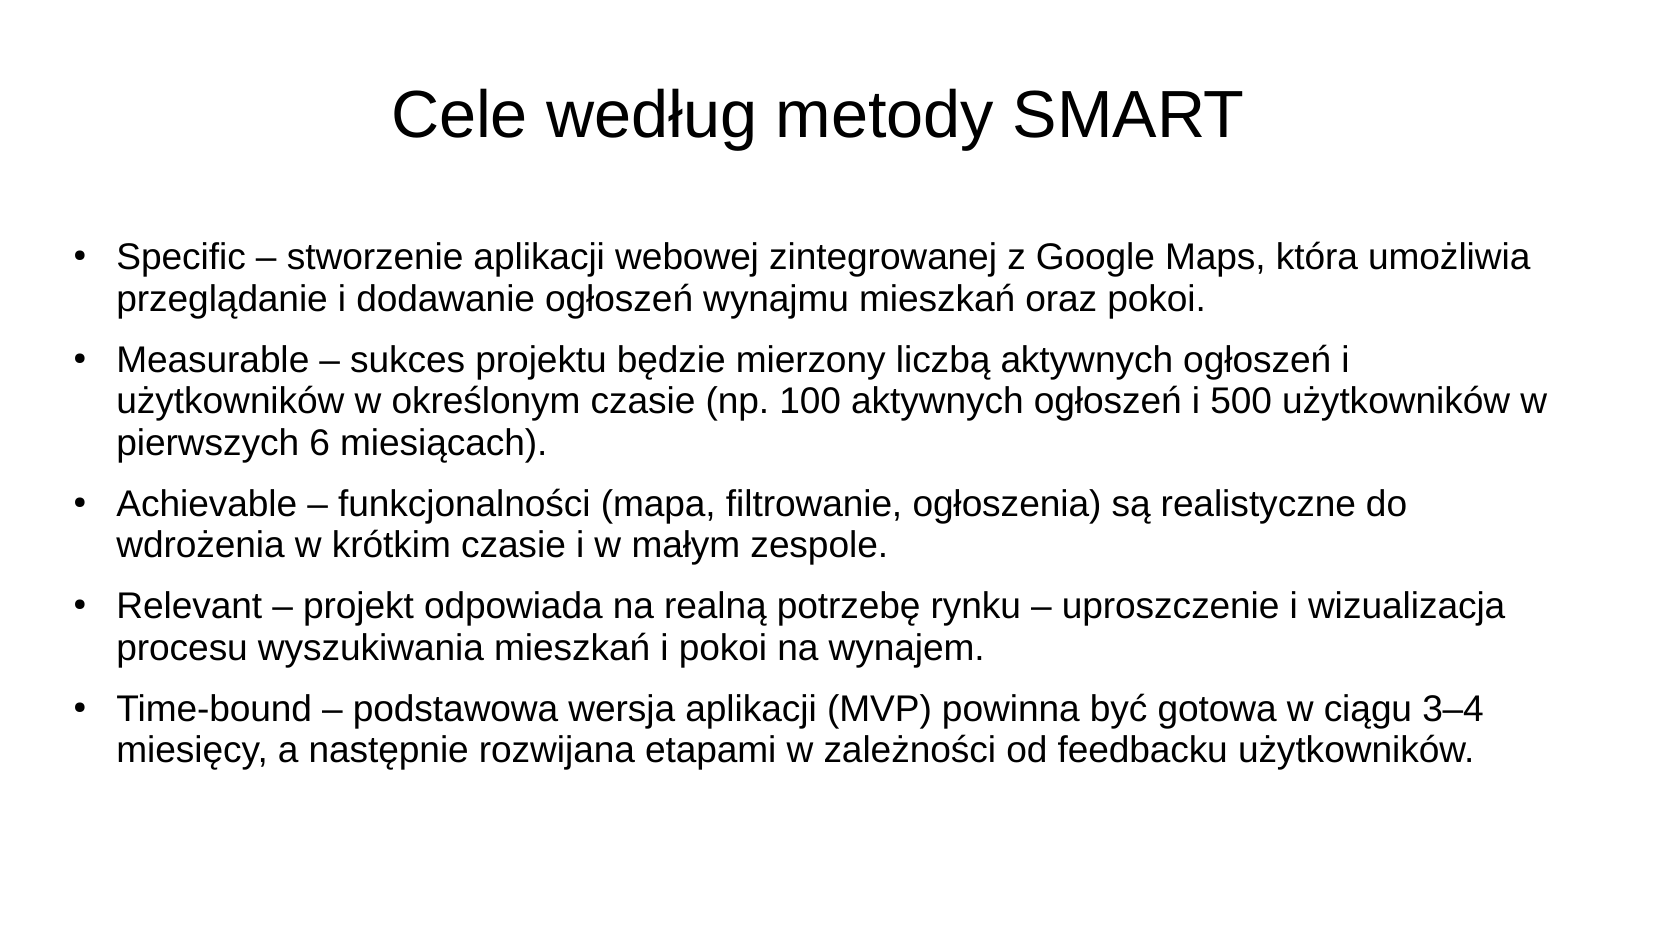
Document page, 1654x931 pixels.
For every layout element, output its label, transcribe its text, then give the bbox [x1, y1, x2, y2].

list Specific – stworzenie aplikacji webowej zintegrowanej z Google Maps, która umożliwia przeglądanie i dodawanie ogłoszeń wynajmu mieszkań oraz pokoi. Measurable – sukces projektu będzie mierzony liczbą aktywnych ogłoszeń i użytkowników w określonym czasie (np. 100 aktywnych ogłoszeń i 500 użytkowników w pierwszych 6 miesiącach). Achievable – funkcjonalności (mapa, filtrowanie, ogłoszenia) są realistyczne do wdrożenia w krótkim czasie i w małym zespole. Relevant – projekt odpowiada na realną potrzebę rynku – uproszczenie i wizualizacja procesu wyszukiwania mieszkań i pokoi na wynajem. Time-bound – podstawowa wersja aplikacji (MVP) powinna być gotowa w ciągu 3–4 miesięcy, a następnie rozwijana etapami w zależności od feedbacku użytkowników. [59, 236, 1548, 776]
title Cele według metody SMART [82, 37, 1571, 193]
